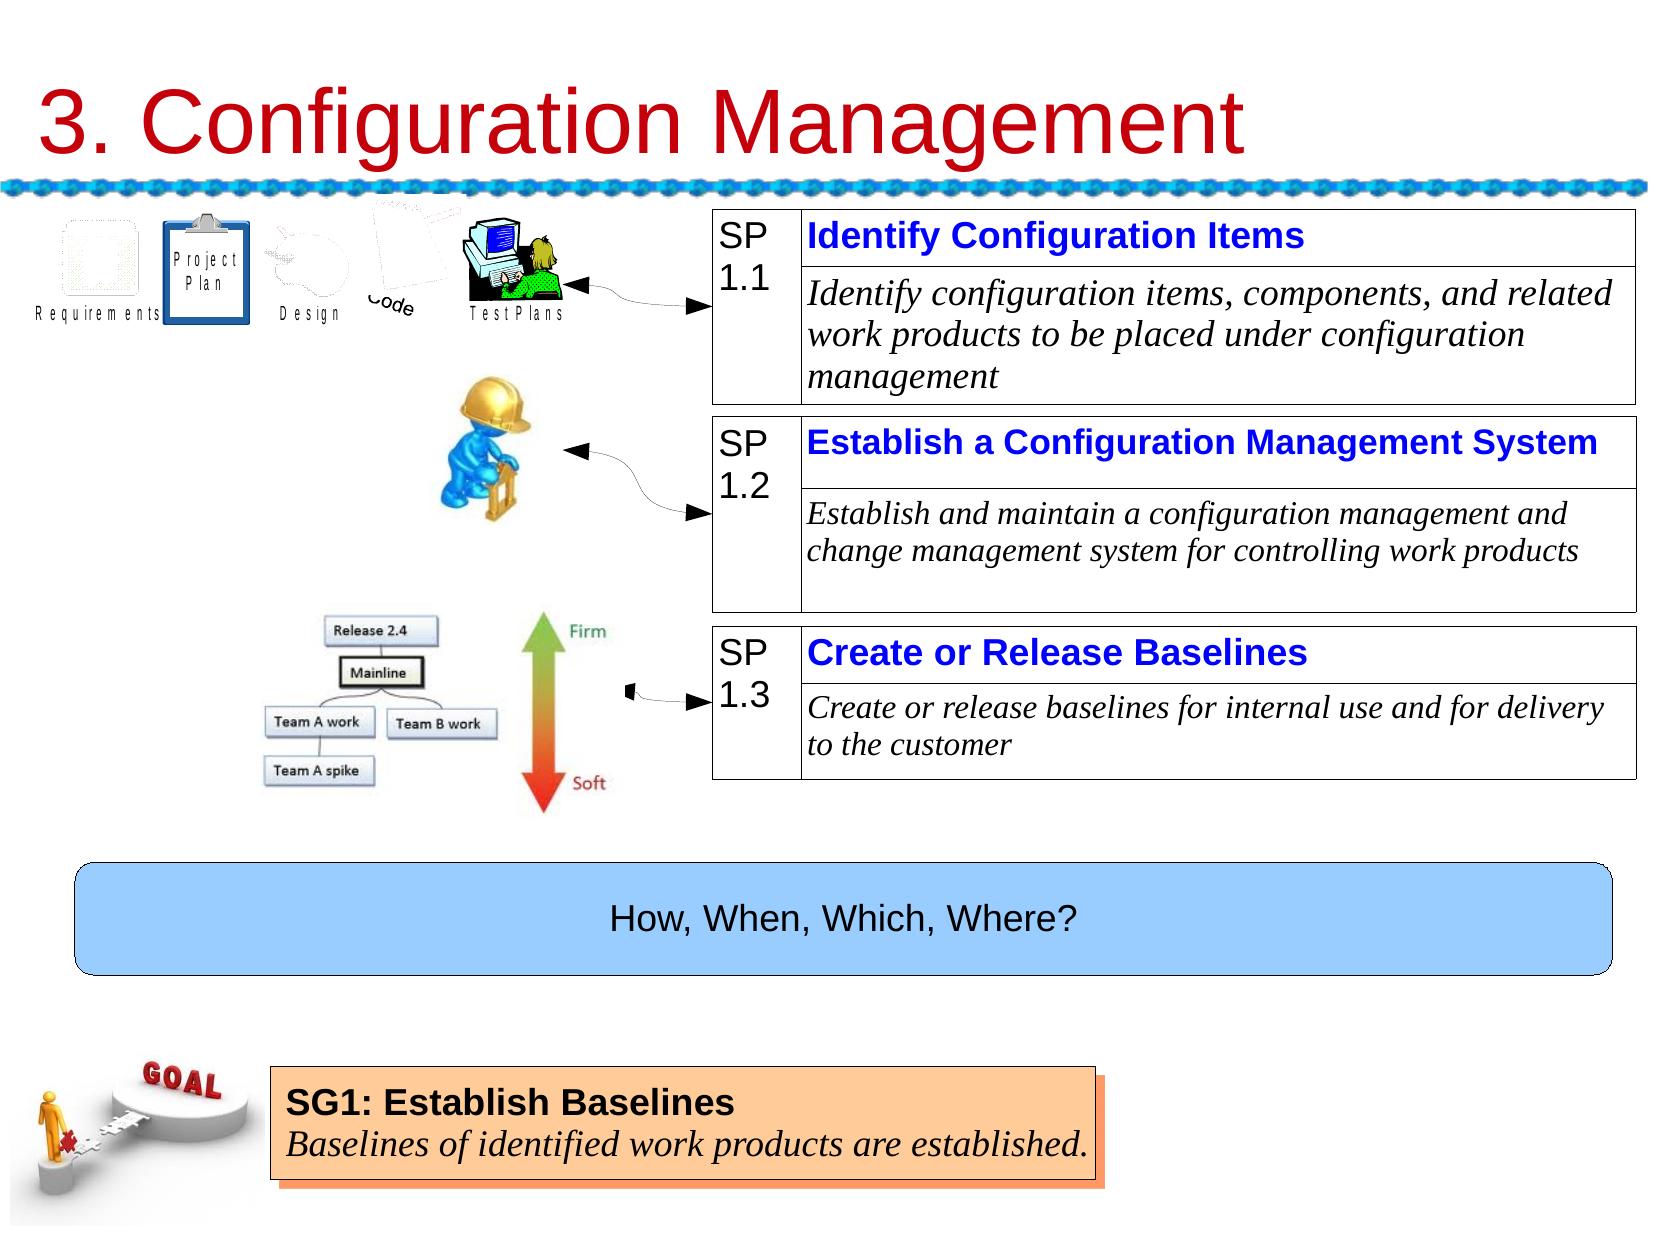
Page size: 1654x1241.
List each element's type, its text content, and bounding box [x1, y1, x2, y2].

text_box SG1: Establish Baselines Baselines of identified work products are established. [270, 1066, 1096, 1180]
picture [412, 374, 563, 526]
picture [10, 1035, 265, 1226]
table_header Establish a Configuration Management System [802, 417, 1636, 488]
picture [218, 603, 625, 826]
table_header Identify Configuration Items [802, 210, 1635, 266]
picture [0, 178, 37, 199]
table_cell Create or release baselines for internal use and for delivery to the customer [802, 684, 1636, 779]
title 3. Configuration Management [37, 37, 1651, 208]
table_header SP 1.3 [713, 627, 801, 779]
picture [12, 194, 601, 338]
table_header SP 1.1 [713, 210, 801, 404]
table_header SP 1.2 [713, 417, 801, 612]
text_box How, When, Which, Where? [74, 862, 1613, 976]
table_cell Identify configuration items, components, and related work products to be placed under configuration management [802, 267, 1635, 404]
table_header Create or Release Baselines [802, 627, 1636, 683]
table_cell Establish and maintain a configuration management and change management system for controlling work products [802, 489, 1636, 612]
